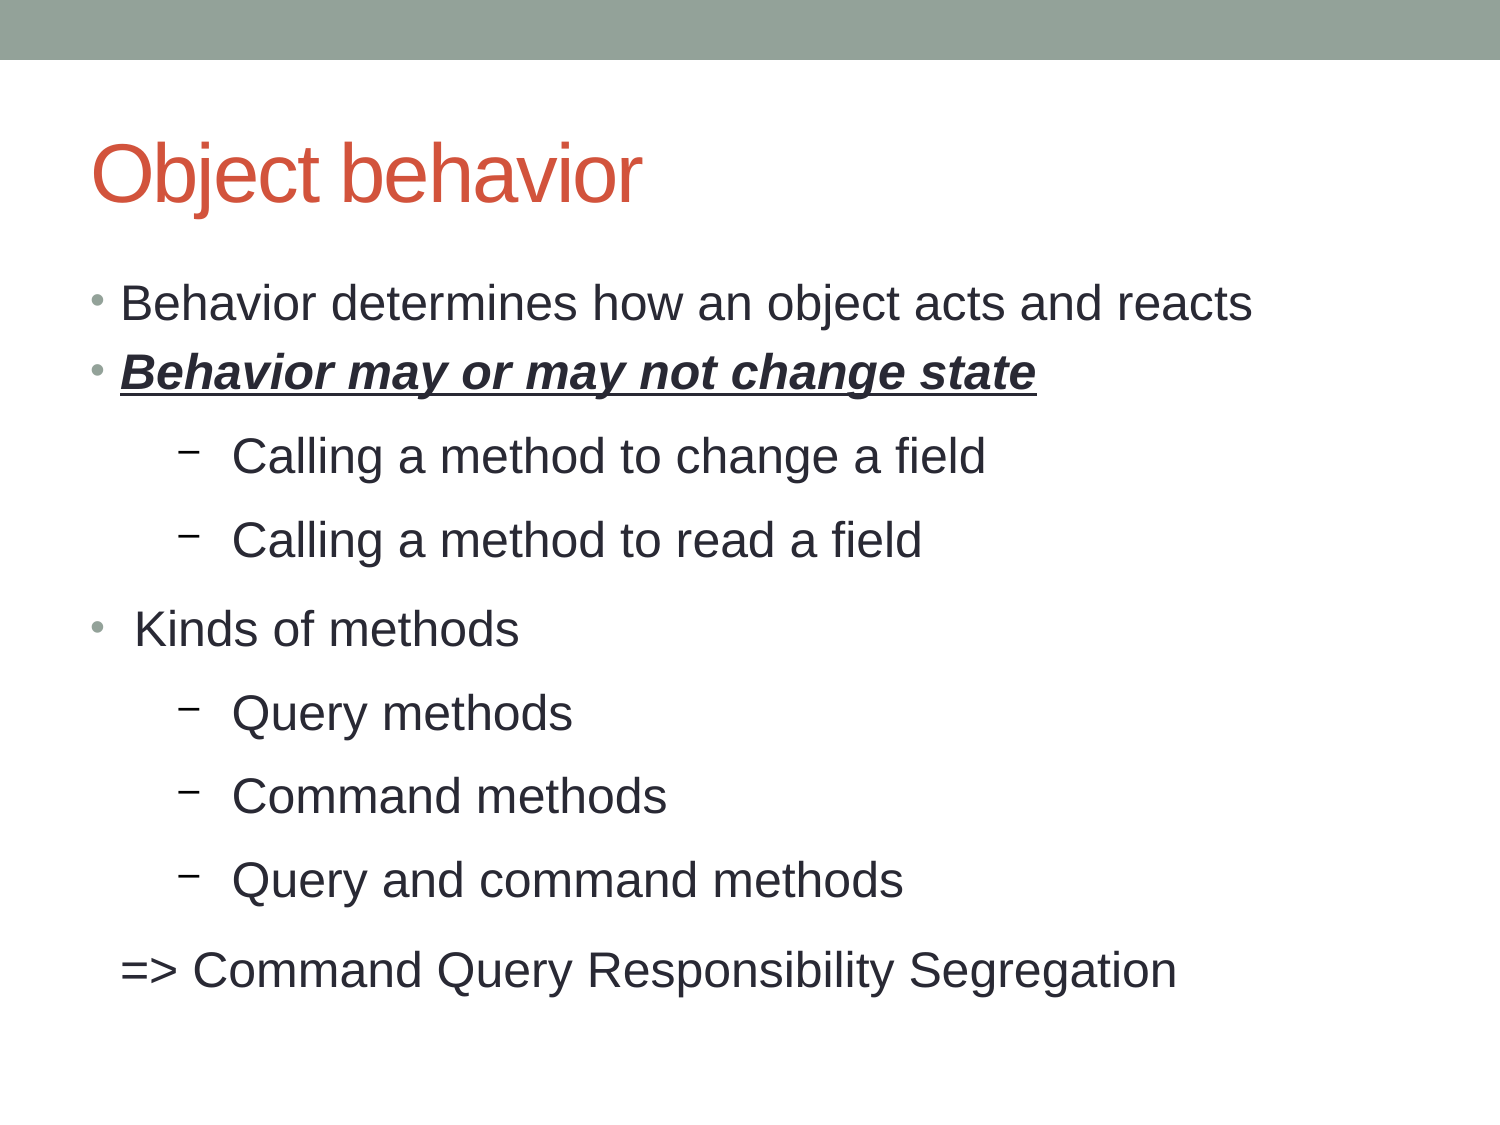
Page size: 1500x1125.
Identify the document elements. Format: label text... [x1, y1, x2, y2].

list Behavior determines how an object acts and reacts Behavior may or may not change state Calling a method to change a field Calling a method to read a field Kinds of methods Query methods Command methods Query and command methods => Command Query Responsibility Segregation [75, 262, 1425, 1063]
title Object behavior [75, 87, 1425, 250]
